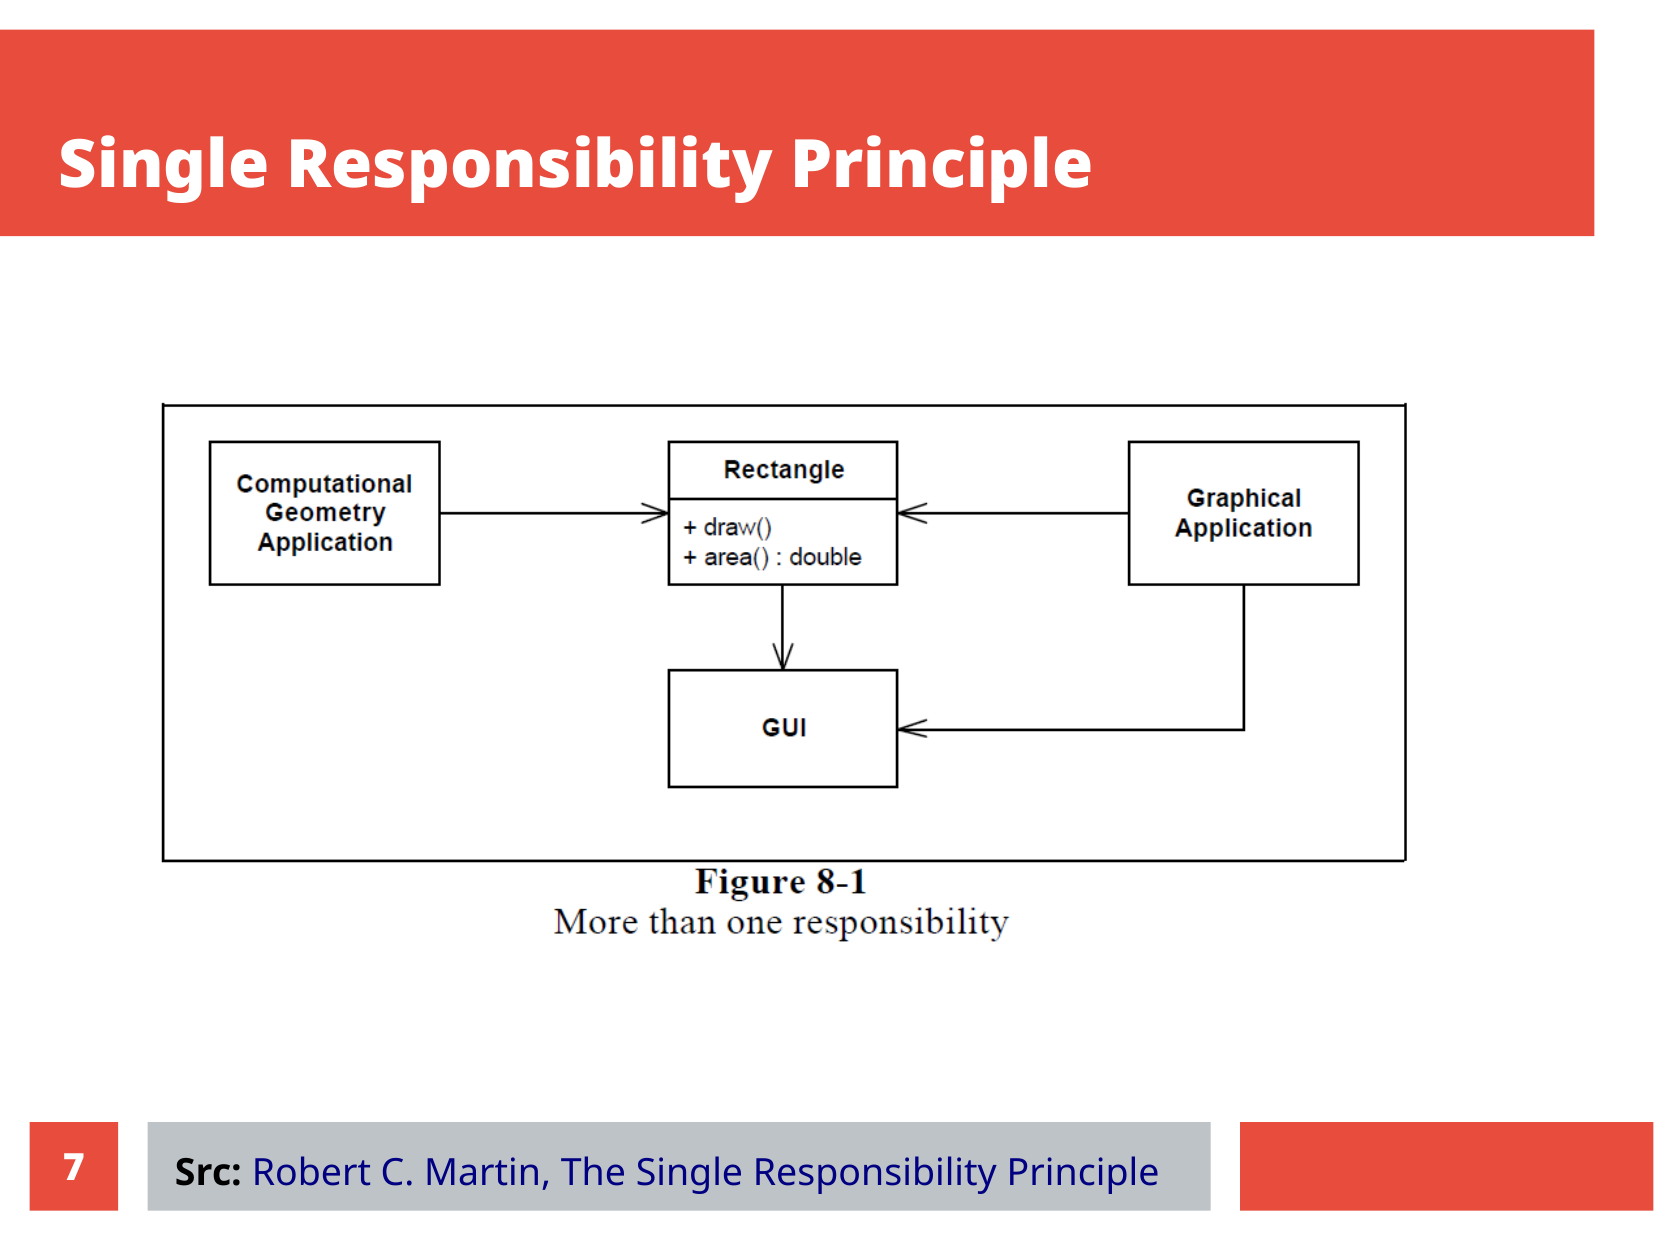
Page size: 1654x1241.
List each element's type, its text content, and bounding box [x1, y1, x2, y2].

title Single Responsibility Principle [59, 59, 1595, 207]
text_box Src: Robert C. Martin, The Single Responsibility Principle [160, 1138, 1642, 1201]
picture [59, 372, 1523, 983]
